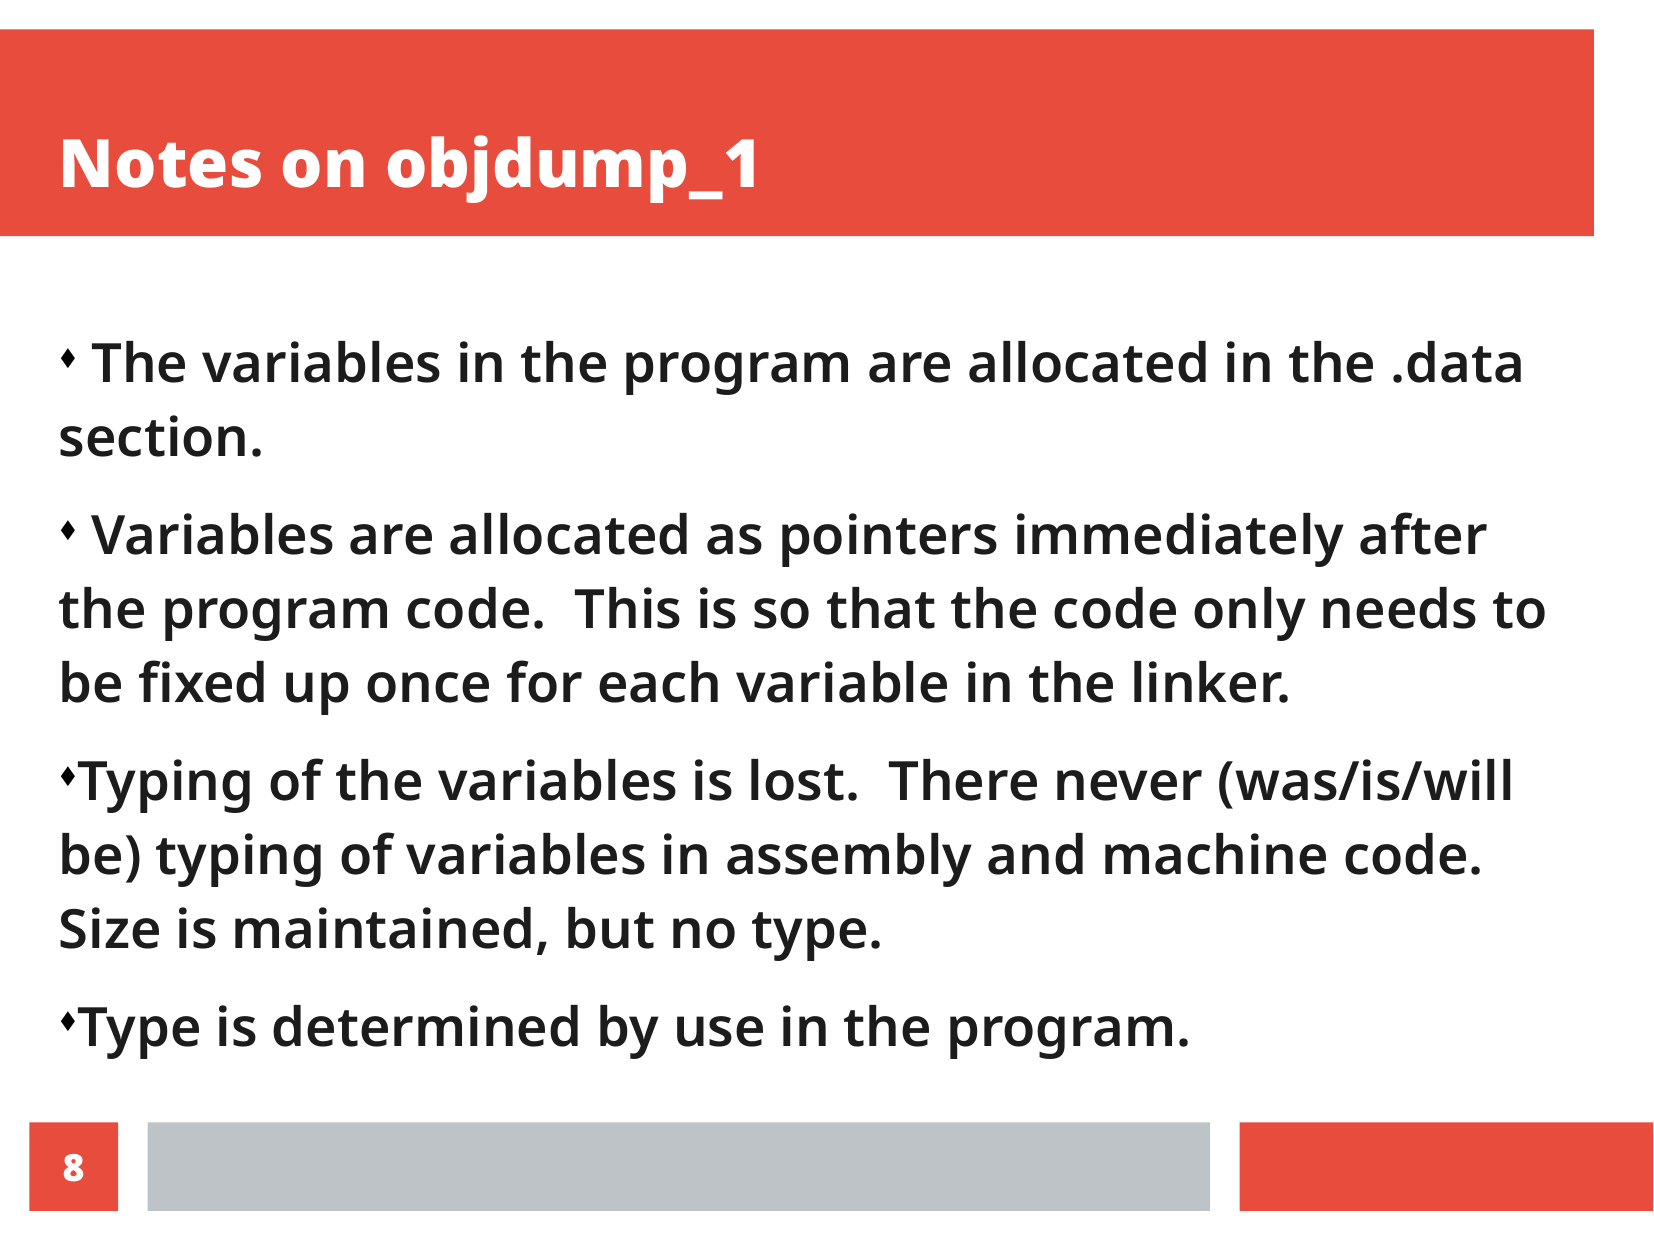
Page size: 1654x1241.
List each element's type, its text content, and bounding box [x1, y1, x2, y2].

title Notes on objdump_1 [58, 59, 1594, 207]
list The variables in the program are allocated in the .data section. Variables are allocated as pointers immediately after the program code. This is so that the code only needs to be fixed up once for each variable in the linker. Typing of the variables is lost. There never (was/is/will be) typing of variables in assembly and machine code. Size is maintained, but no type. Type is determined by use in the program. [58, 324, 1565, 1093]
